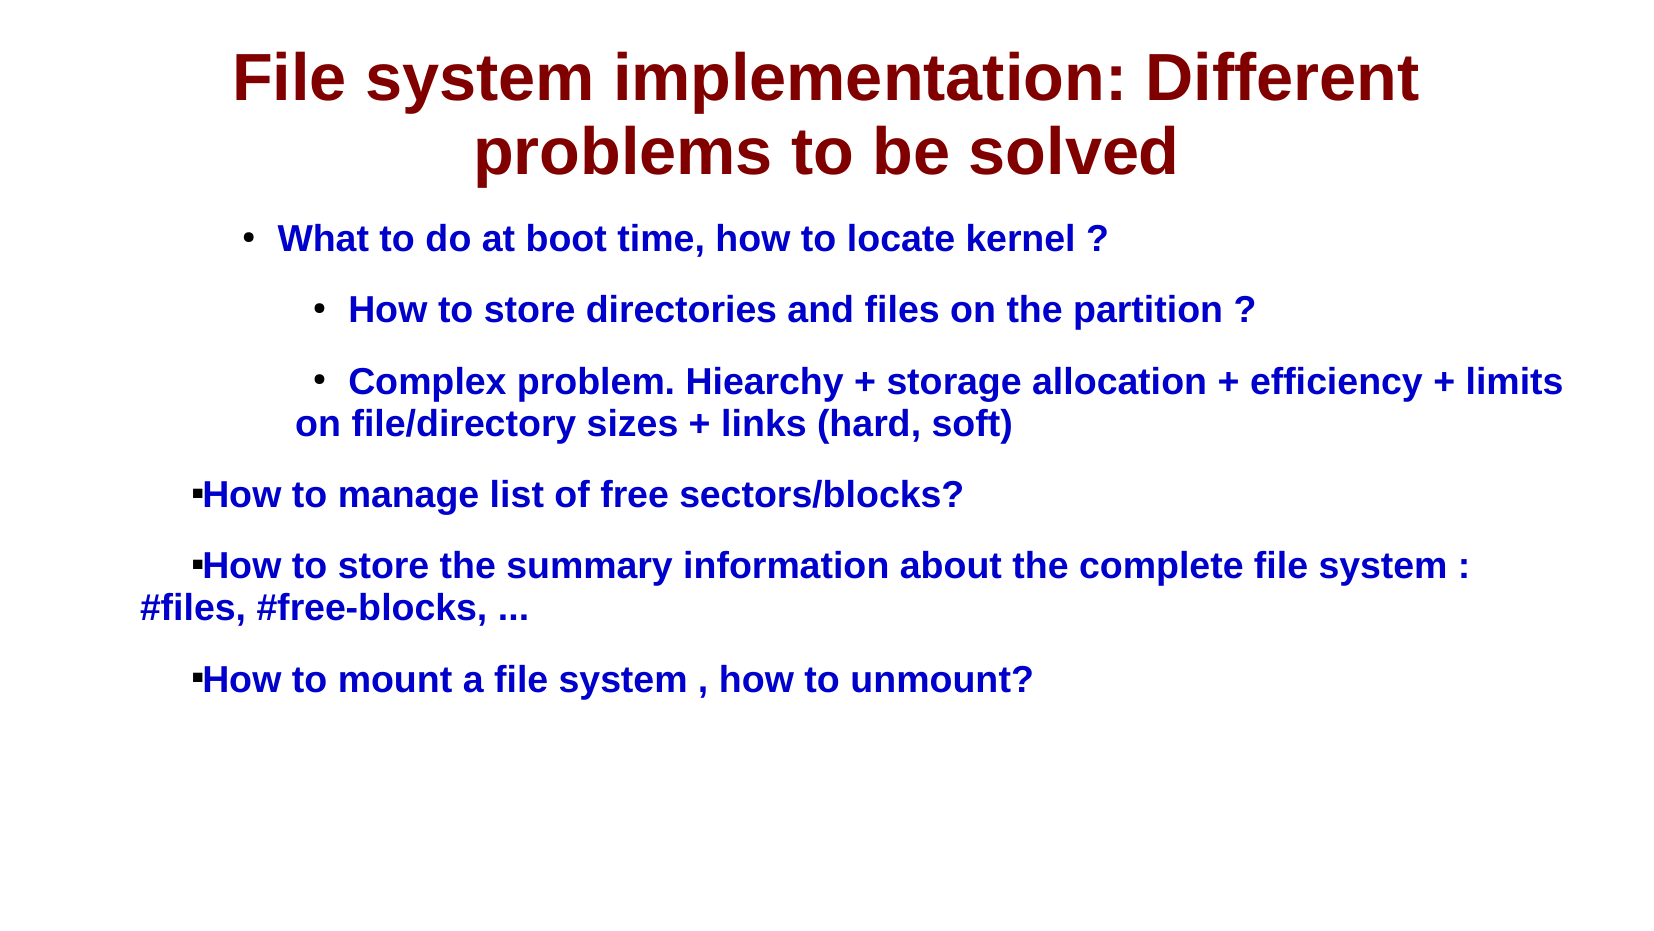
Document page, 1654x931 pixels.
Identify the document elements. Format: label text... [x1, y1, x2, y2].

list What to do at boot time, how to locate kernel ? How to store directories and files on the partition ? Complex problem. Hiearchy + storage allocation + efficiency + limits on file/directory sizes + links (hard, soft) How to manage list of free sectors/blocks? How to store the summary information about the complete file system : #files, #free-blocks, ... How to mount a file system , how to unmount? [82, 217, 1571, 757]
title File system implementation: Different problems to be solved [82, 36, 1571, 193]
